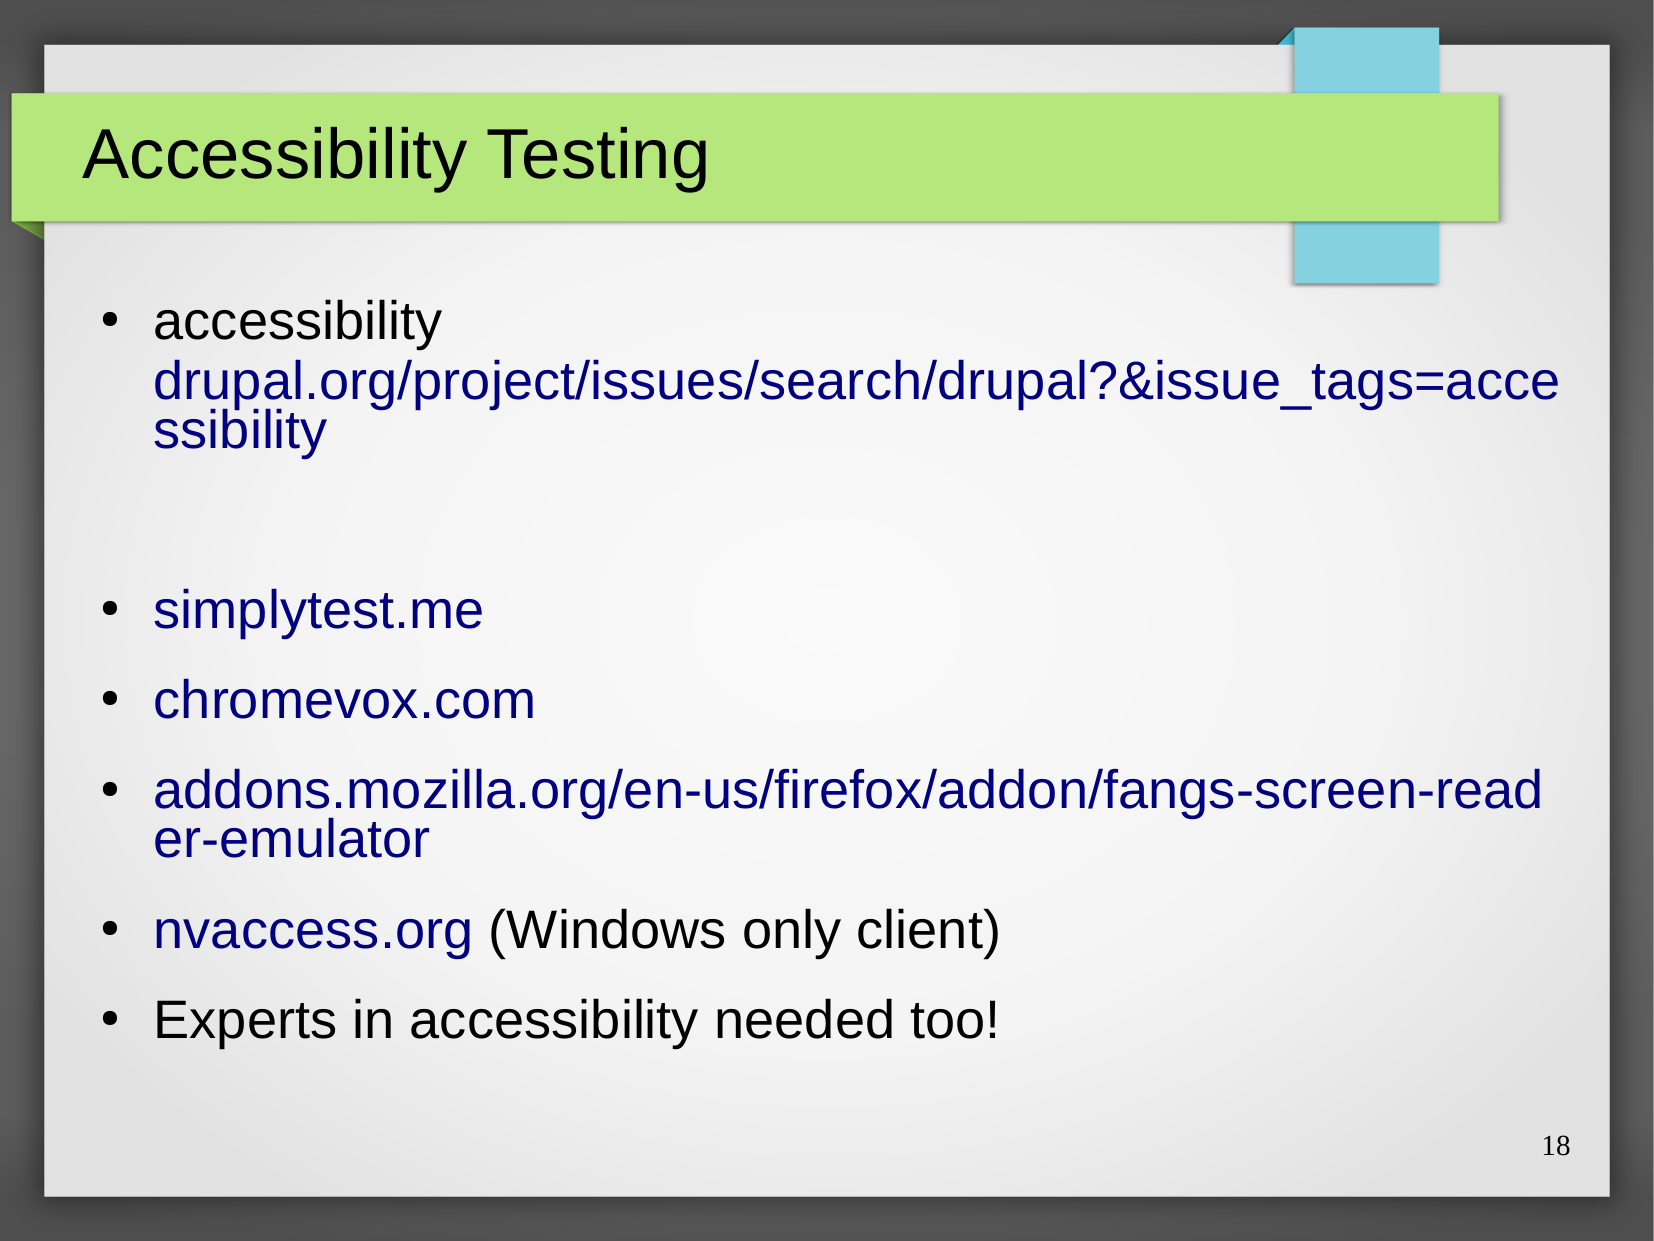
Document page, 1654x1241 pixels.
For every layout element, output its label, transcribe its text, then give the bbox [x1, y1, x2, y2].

list accessibility drupal.org/project/issues/search/drupal?&issue_tags=accessibility simplytest.me chromevox.com addons.mozilla.org/en-us/firefox/addon/fangs-screen-reader-emulator nvaccess.org (Windows only client) Experts in accessibility needed too! [82, 290, 1571, 1010]
title Accessibility Testing [82, 94, 1264, 213]
picture [0, 0, 1654, 1241]
